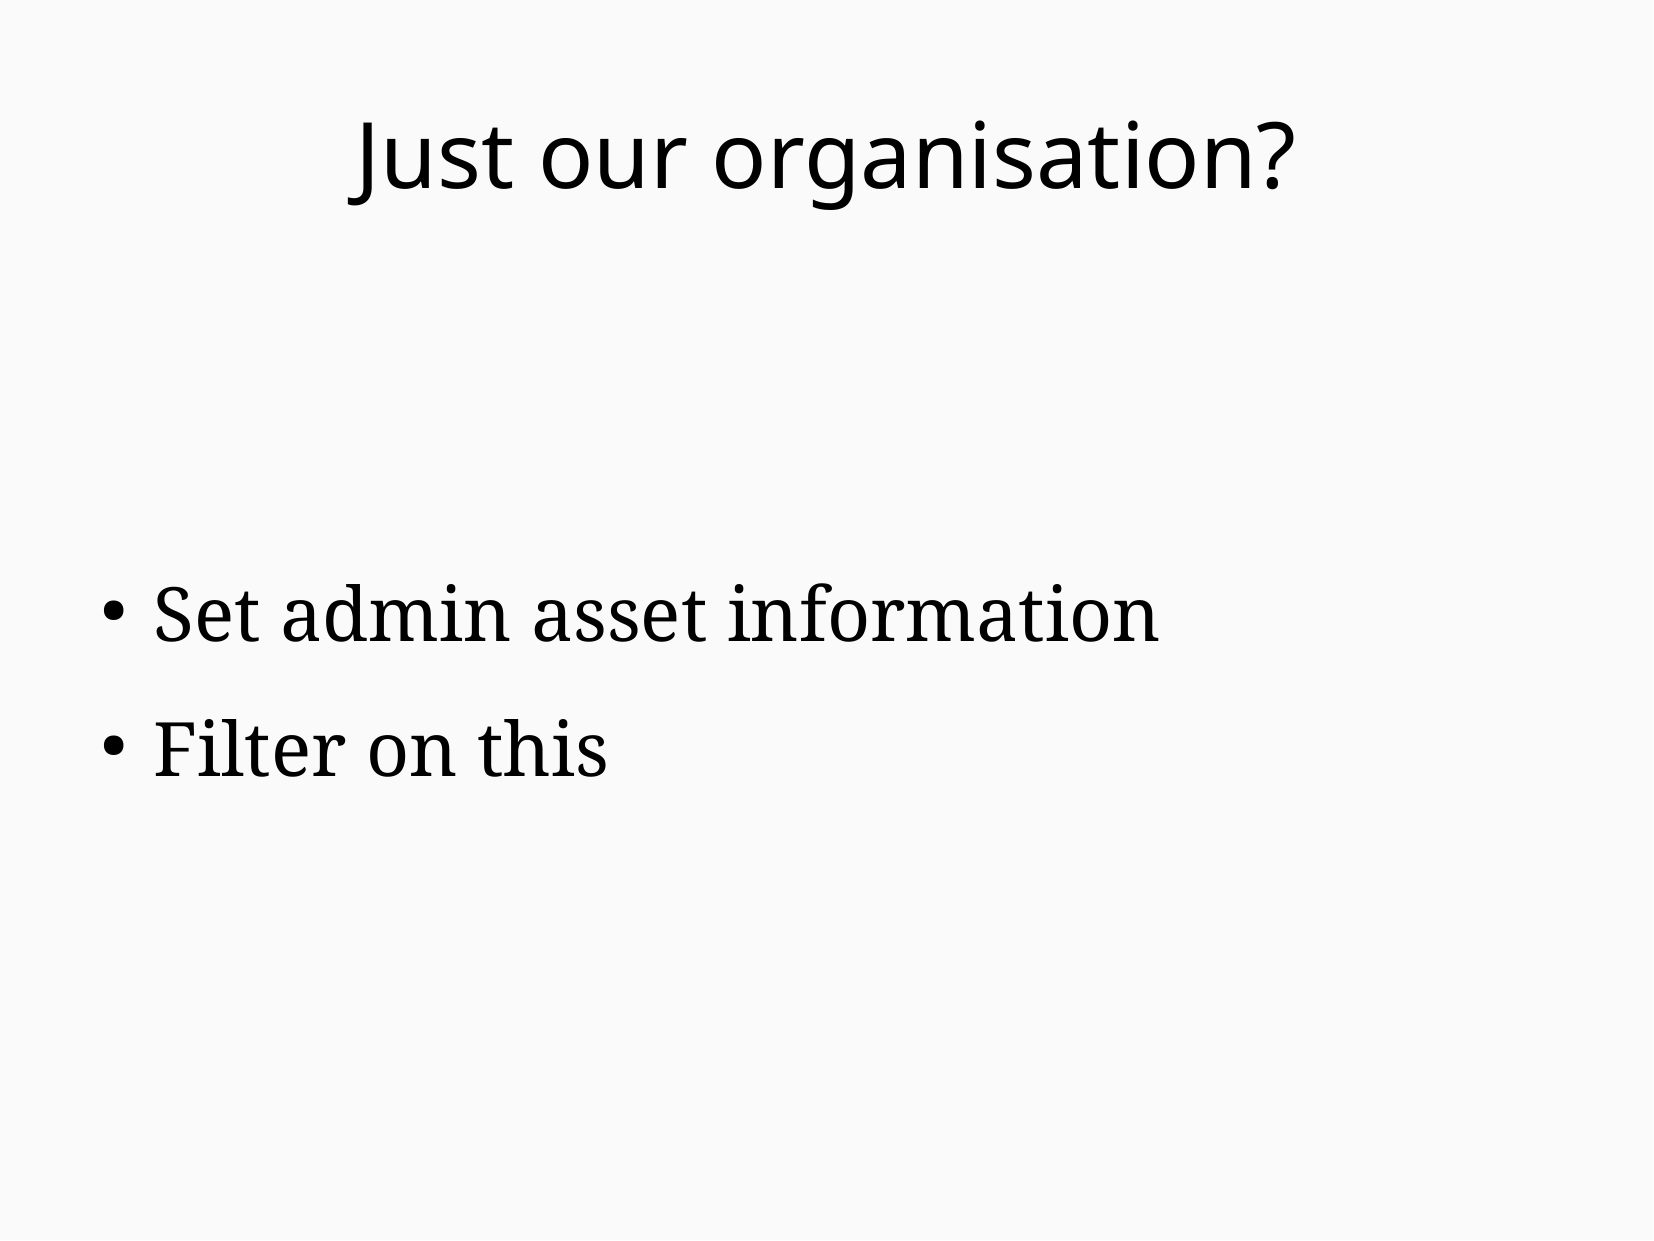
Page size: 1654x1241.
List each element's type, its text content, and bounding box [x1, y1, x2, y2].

title Just our organisation? [82, 49, 1571, 257]
list Set admin asset information Filter on this [82, 290, 1571, 1010]
